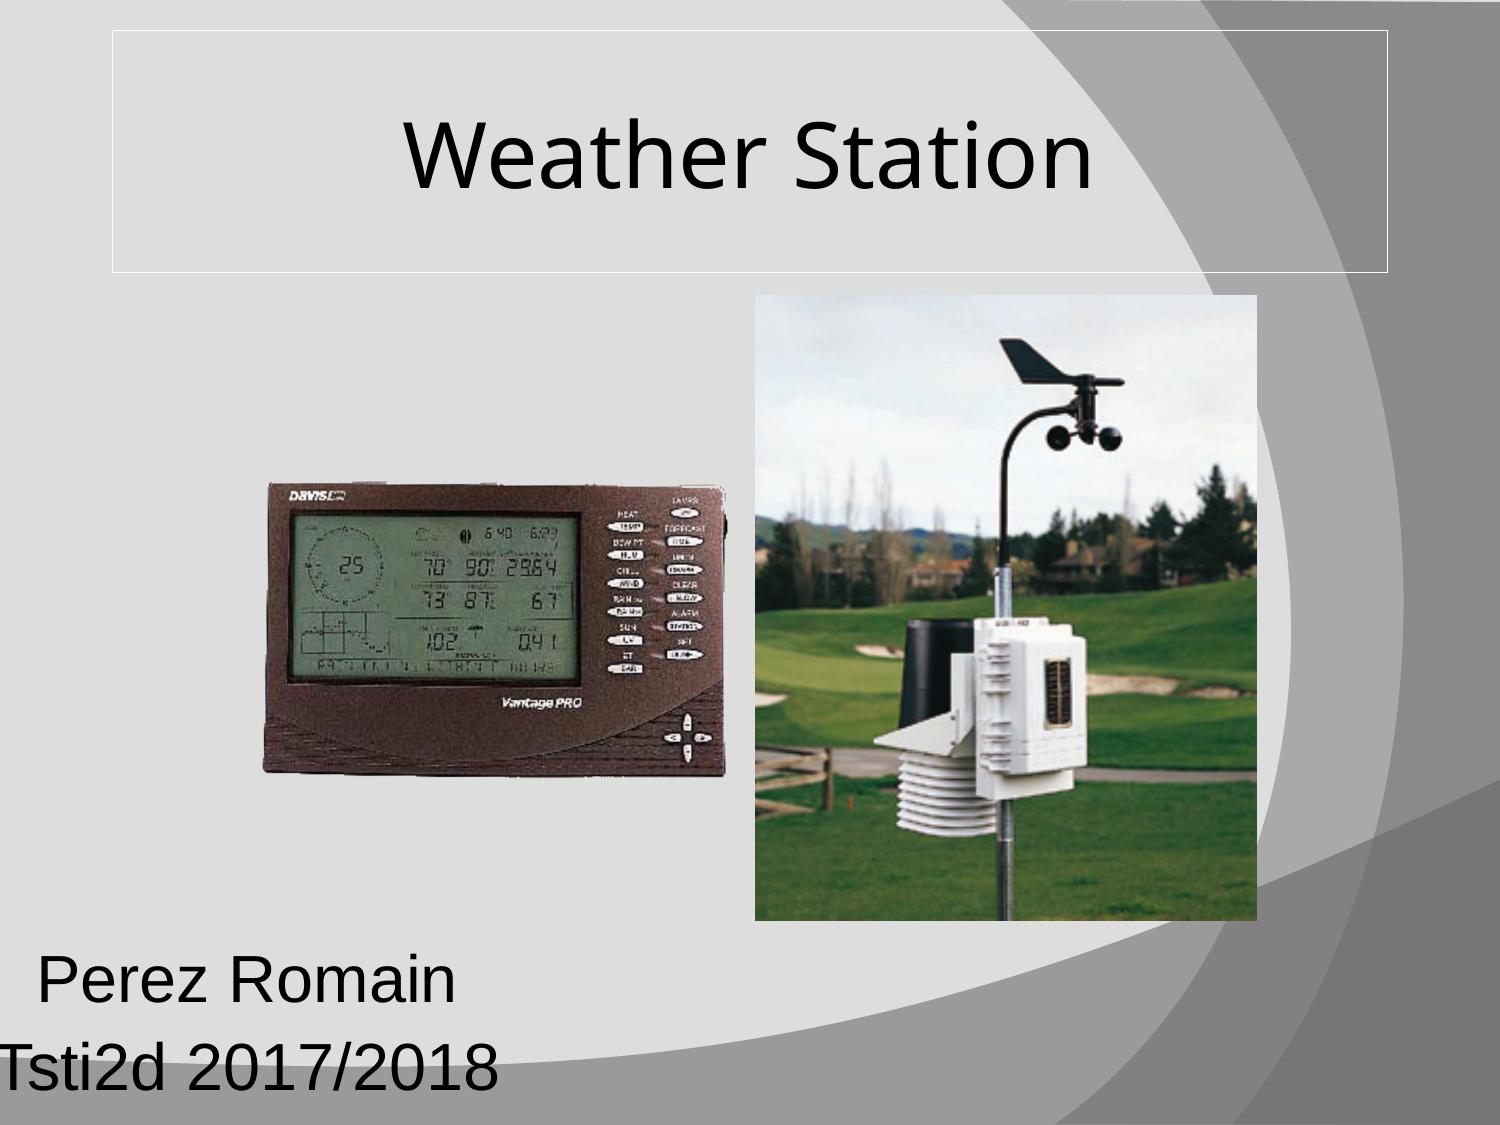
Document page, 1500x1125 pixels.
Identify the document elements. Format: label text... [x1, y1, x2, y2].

picture [259, 476, 730, 781]
text_box Perez Romain Tsti2d 2017/2018 [0, 928, 773, 1125]
picture [755, 295, 1257, 921]
text_box Weather Station [112, 30, 1388, 273]
